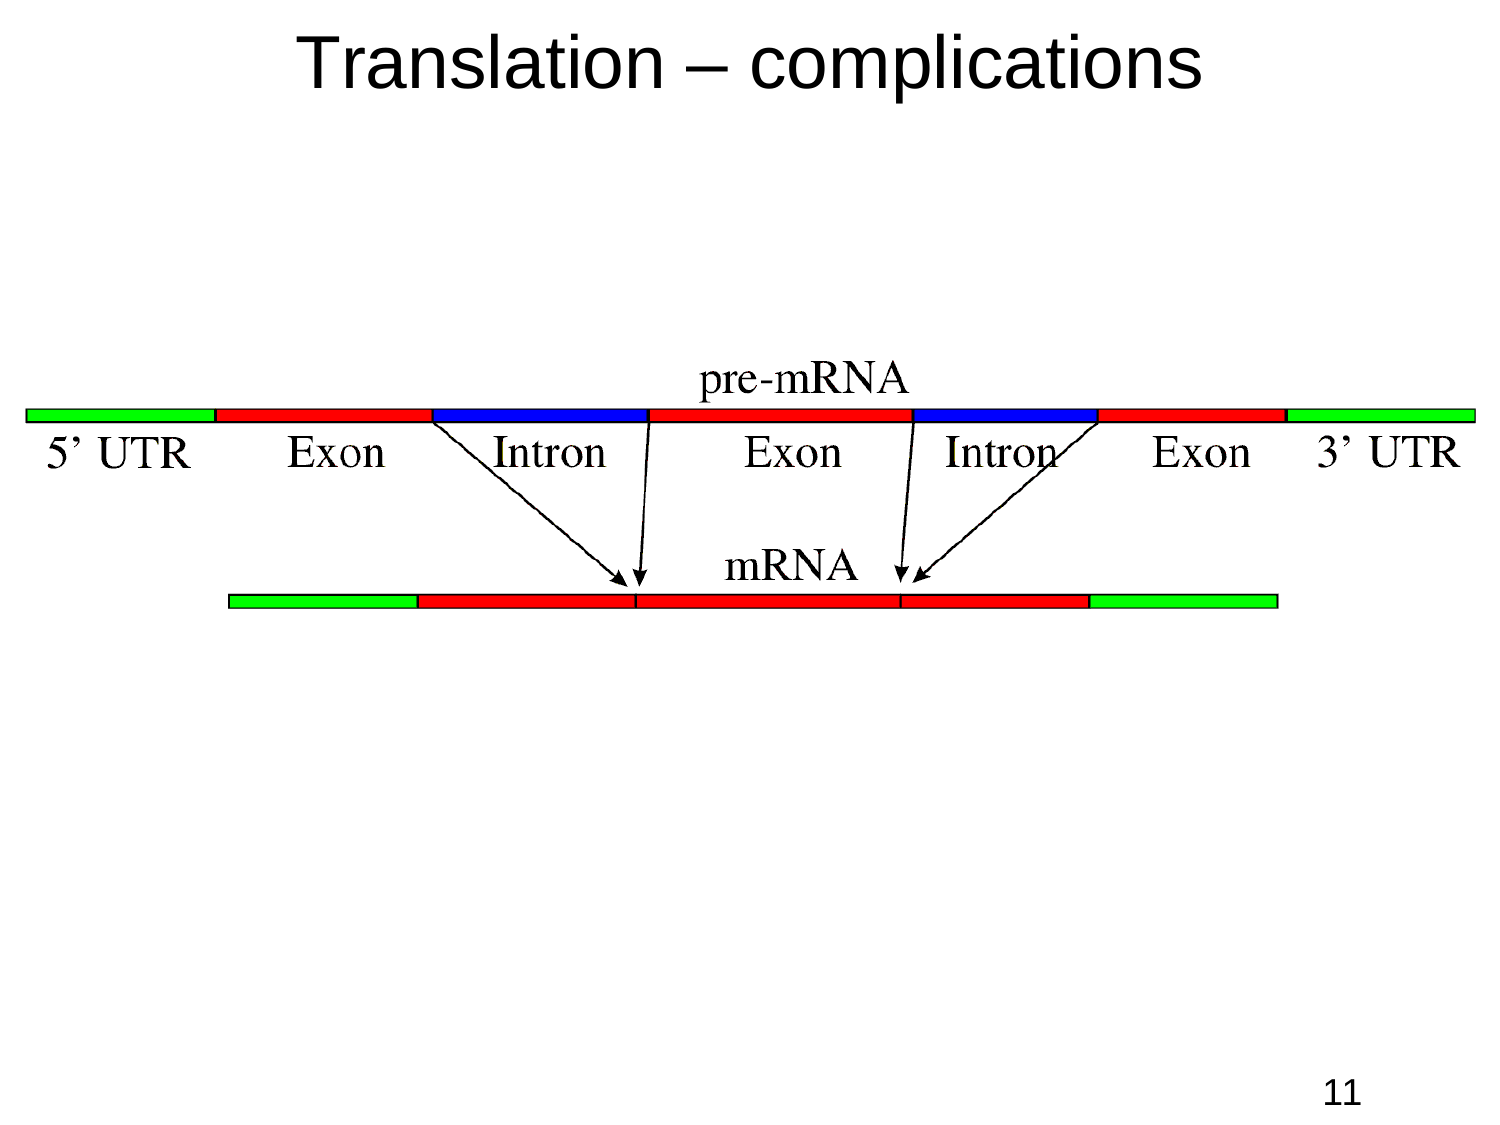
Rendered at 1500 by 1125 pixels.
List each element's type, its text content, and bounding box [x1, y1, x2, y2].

title Translation – complications [0, 12, 1500, 113]
picture [25, 360, 1476, 609]
